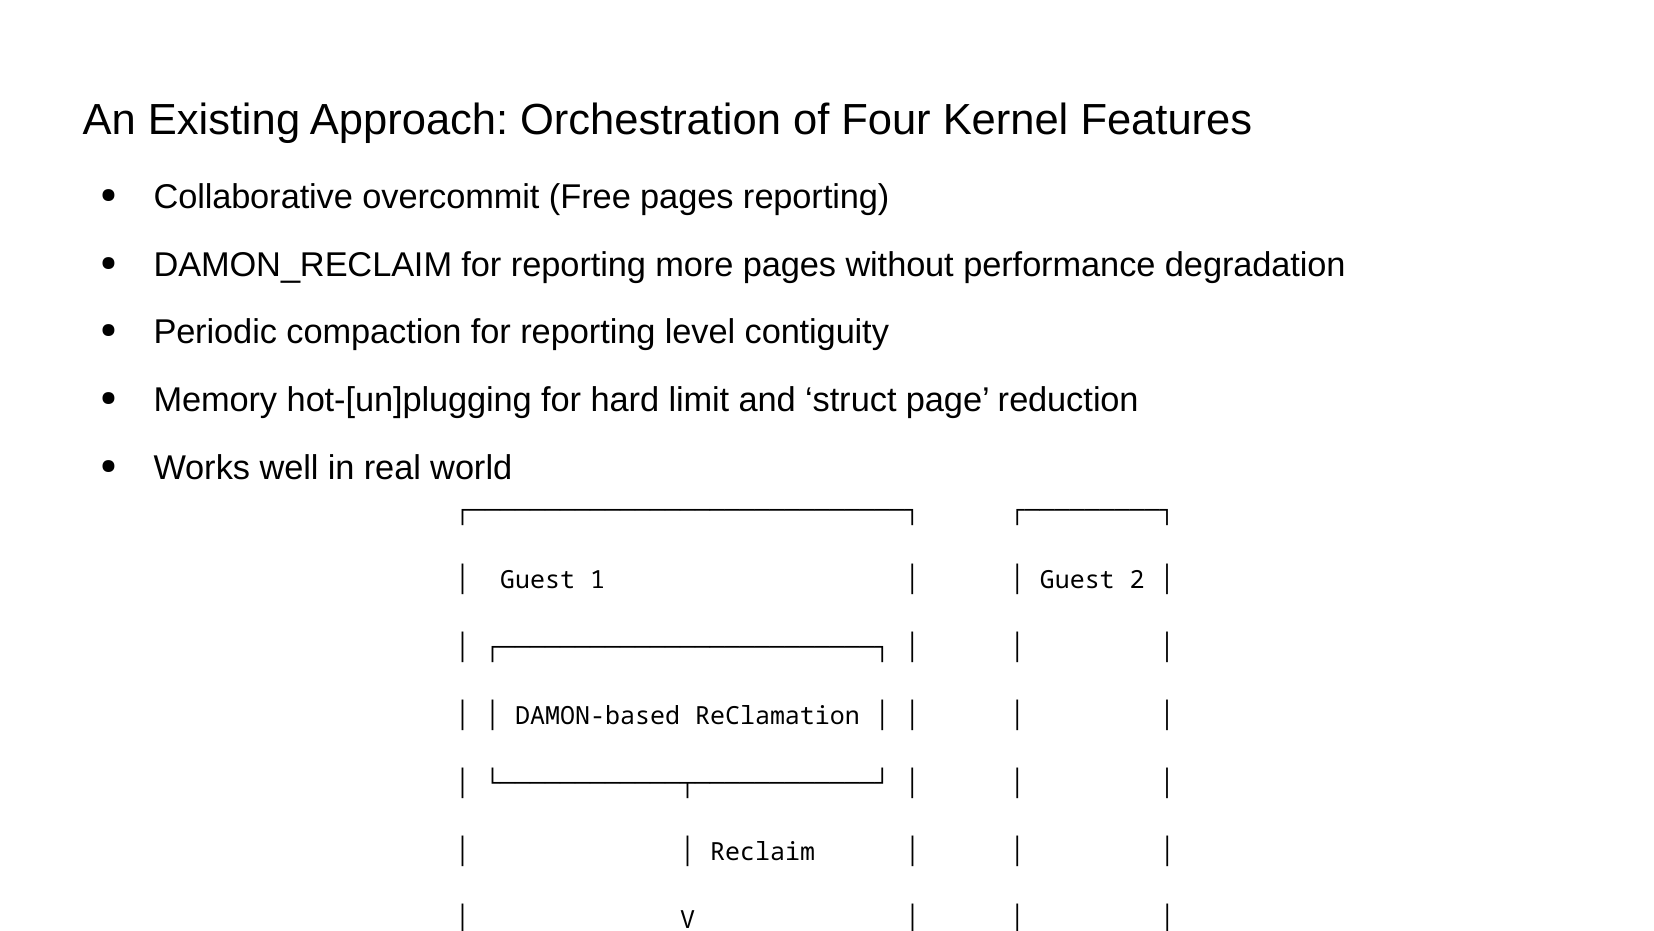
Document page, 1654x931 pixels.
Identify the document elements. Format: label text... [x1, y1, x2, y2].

text_box ┌─────────────────────────────┐ ┌─────────┐ │ Guest 1 │ │ Guest 2 │ │ ┌─────────────────────────┐ │ │ │ │ │ DAMON-based ReClamation │ │ │ │ │ └────────────┬────────────┘ │ │ │ │ │ Reclaim │ │ │ │ V │ │ │ │ ┌─────────────────────────┐ │ │ │ │ │ Free pages reporting │ │ │ │ │ └────────────┬────────────┘ │ │ │ │ │ │ │ │ └──────────────┼──────────────┘ └─────────┘ │ Report reclaimed ^ V (free) pages │ Alloc Guest 1 ┌───────────────────────────────┐ │ freed memory │ Host ├─────────┘ └───────────────────────────────┘ [425, 485, 1208, 926]
title An Existing Approach: Orchestration of Four Kernel Features [82, 81, 1571, 157]
list Collaborative overcommit (Free pages reporting) DAMON_RECLAIM for reporting more pages without performance degradation Periodic compaction for reporting level contiguity Memory hot-[un]plugging for hard limit and ‘struct page’ reduction Works well in real world [82, 177, 1571, 833]
